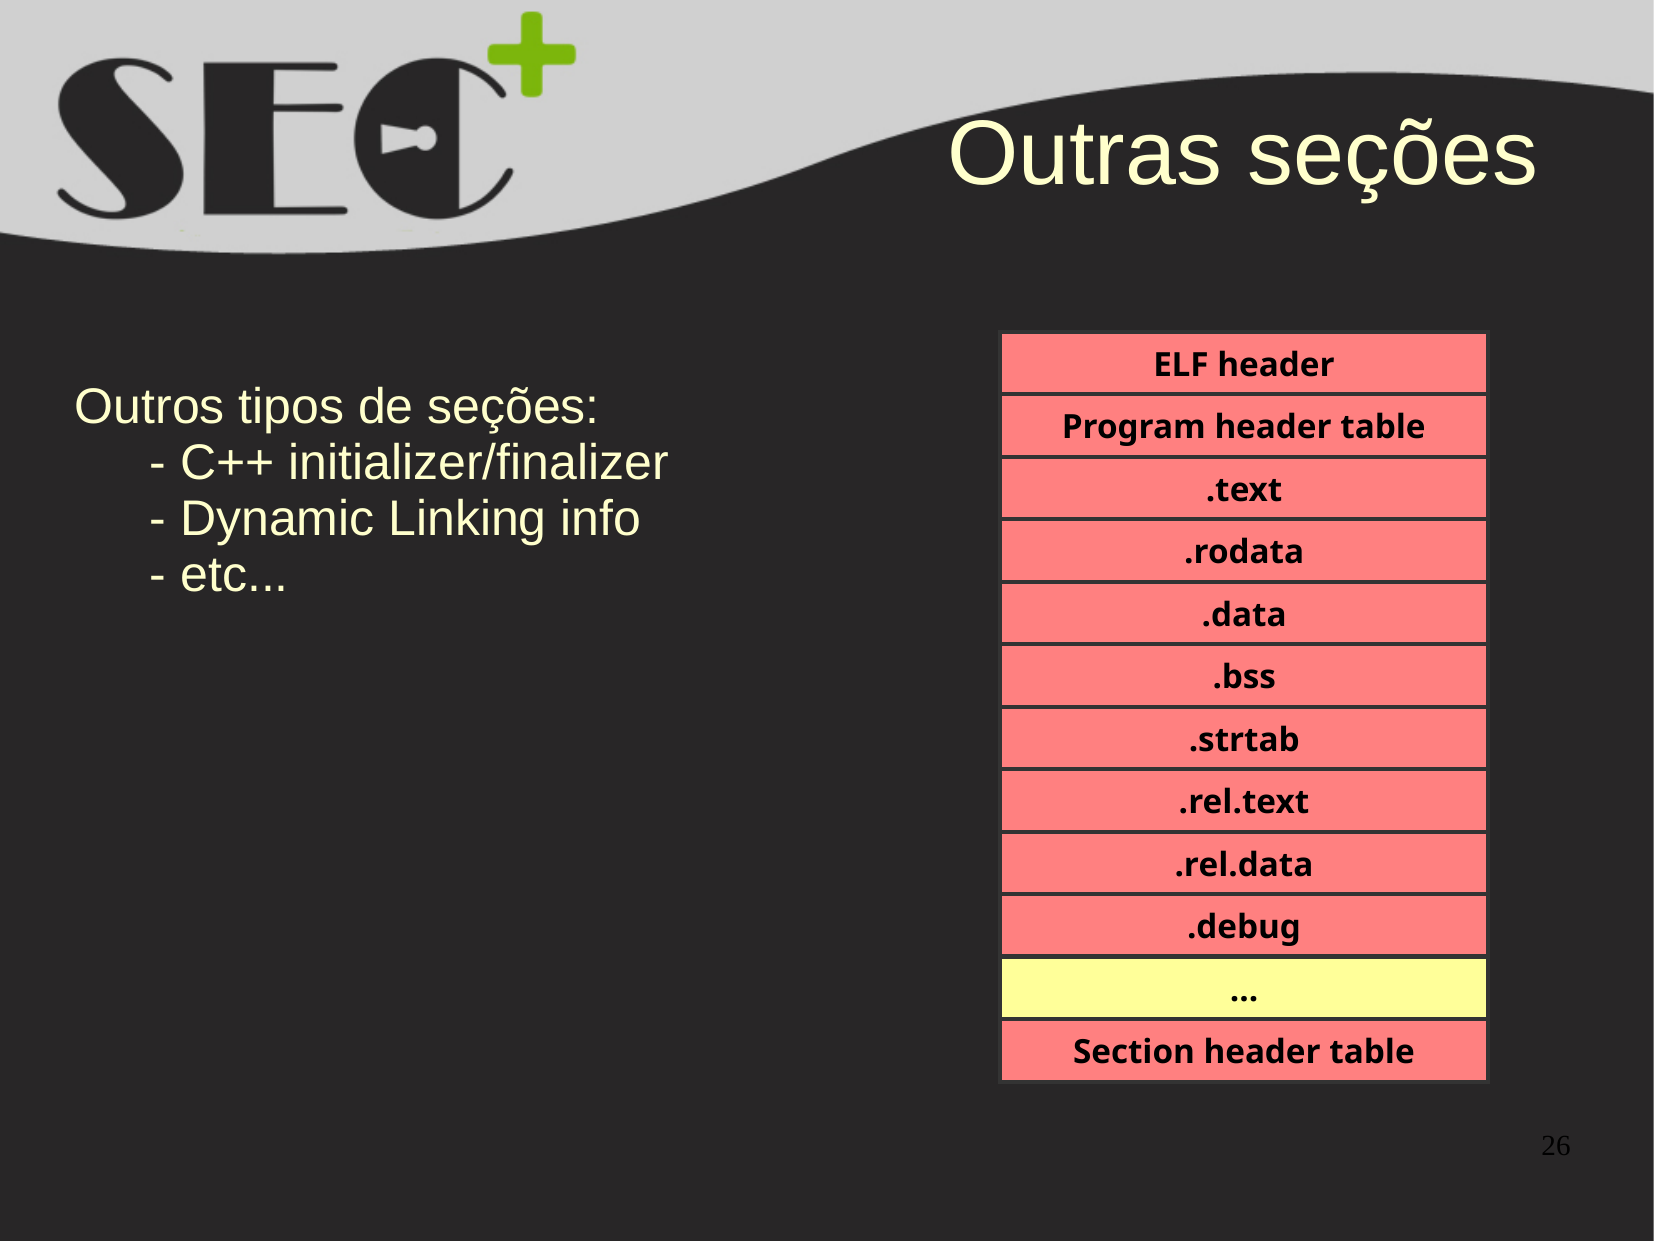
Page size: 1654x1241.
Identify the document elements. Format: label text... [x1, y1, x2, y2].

text_box .debug [1000, 894, 1488, 956]
text_box Program header table [1000, 394, 1488, 456]
text_box Section header table [1000, 1020, 1488, 1082]
text_box … [1000, 956, 1488, 1020]
text_box .strtab [1000, 706, 1488, 769]
title Outras seções [915, 49, 1571, 257]
text_box .data [1000, 582, 1488, 644]
text_box .rel.text [1000, 769, 1488, 831]
text_box .rodata [1000, 519, 1488, 582]
text_box .rel.data [1000, 831, 1488, 894]
picture [0, 0, 1654, 1241]
text_box .bss [1000, 644, 1488, 706]
text_box Outros tipos de seções: - C++ initializer/finalizer - Dynamic Linking info - etc... [60, 371, 901, 610]
text_box ELF header [1000, 331, 1488, 394]
text_box .text [1000, 456, 1488, 519]
